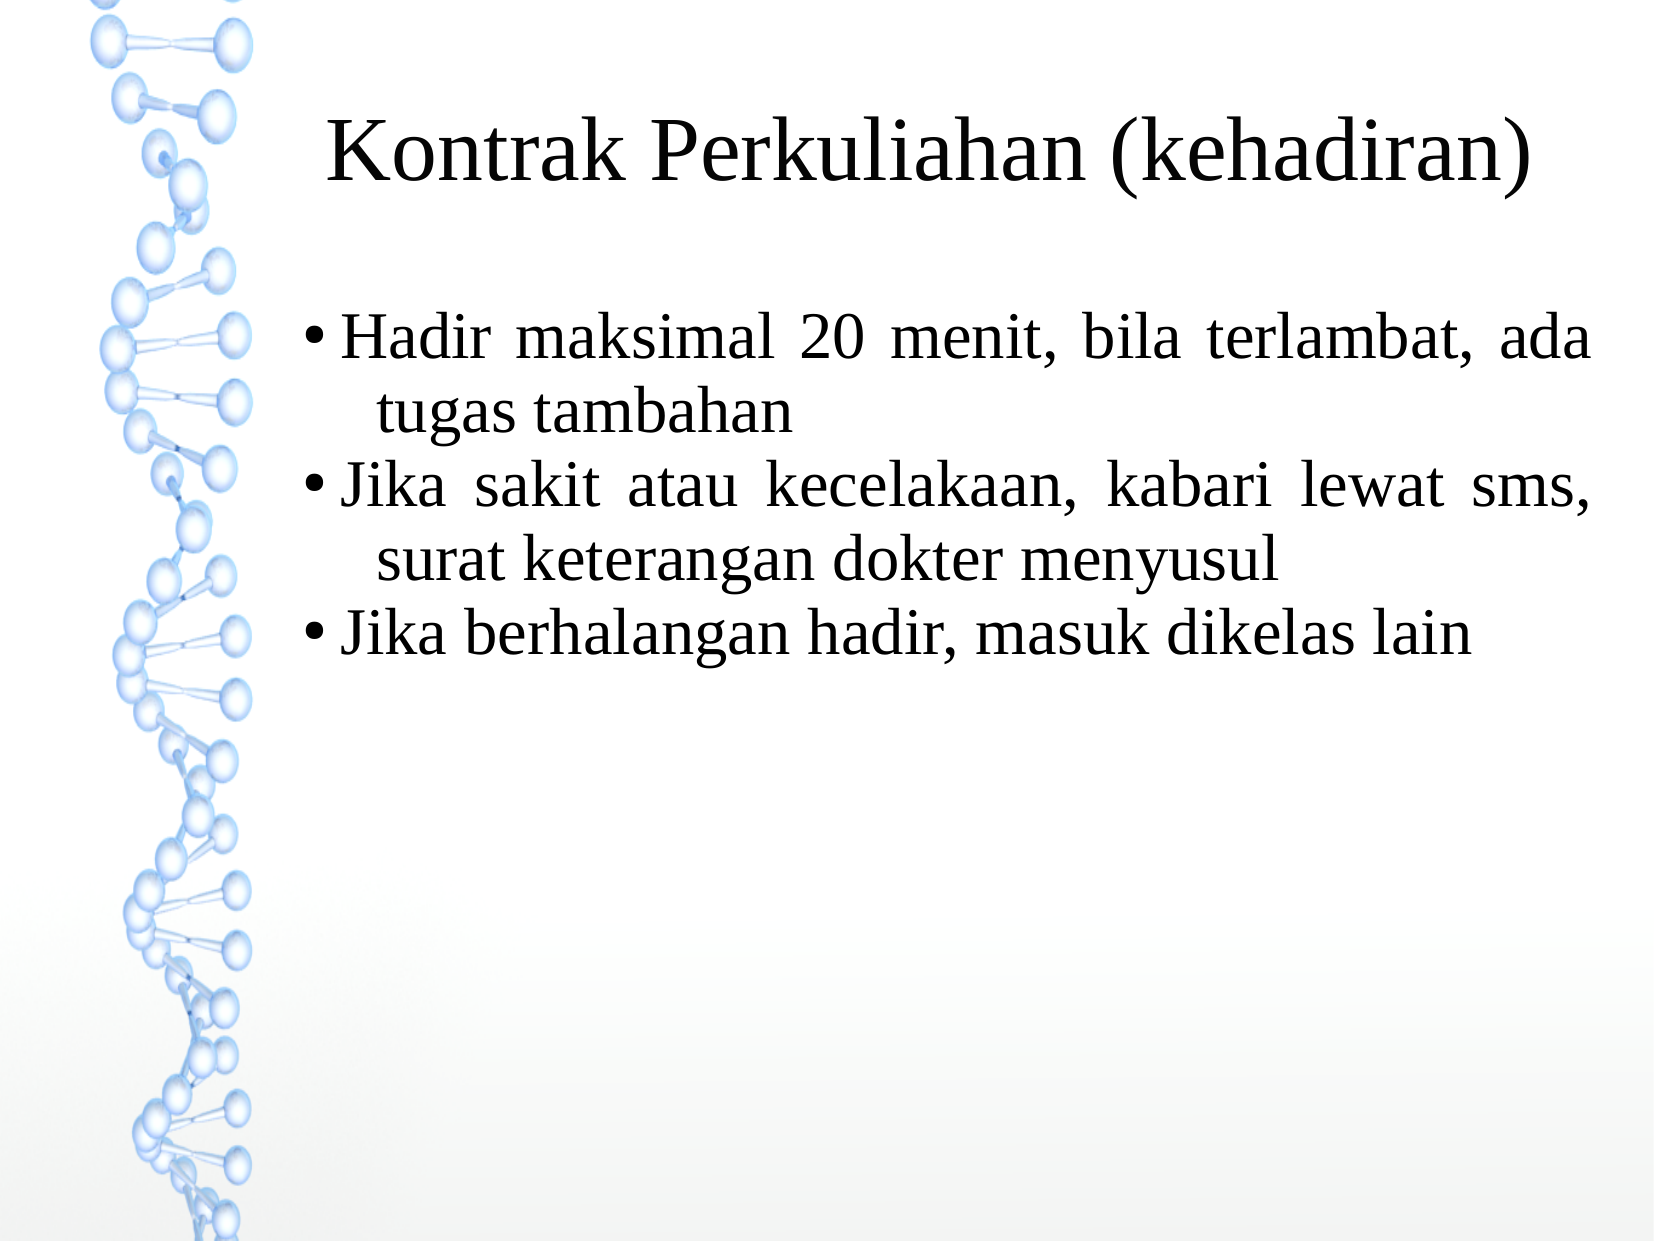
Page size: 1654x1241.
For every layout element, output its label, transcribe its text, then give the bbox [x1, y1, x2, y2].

title Kontrak Perkuliahan (kehadiran) [265, 47, 1595, 252]
picture [0, 0, 1654, 1241]
subtitle Hadir maksimal 20 menit, bila terlambat, ada tugas tambahan Jika sakit atau kecelakaan, kabari lewat sms, surat keterangan dokter menyusul Jika berhalangan hadir, masuk dikelas lain [265, 299, 1595, 1019]
